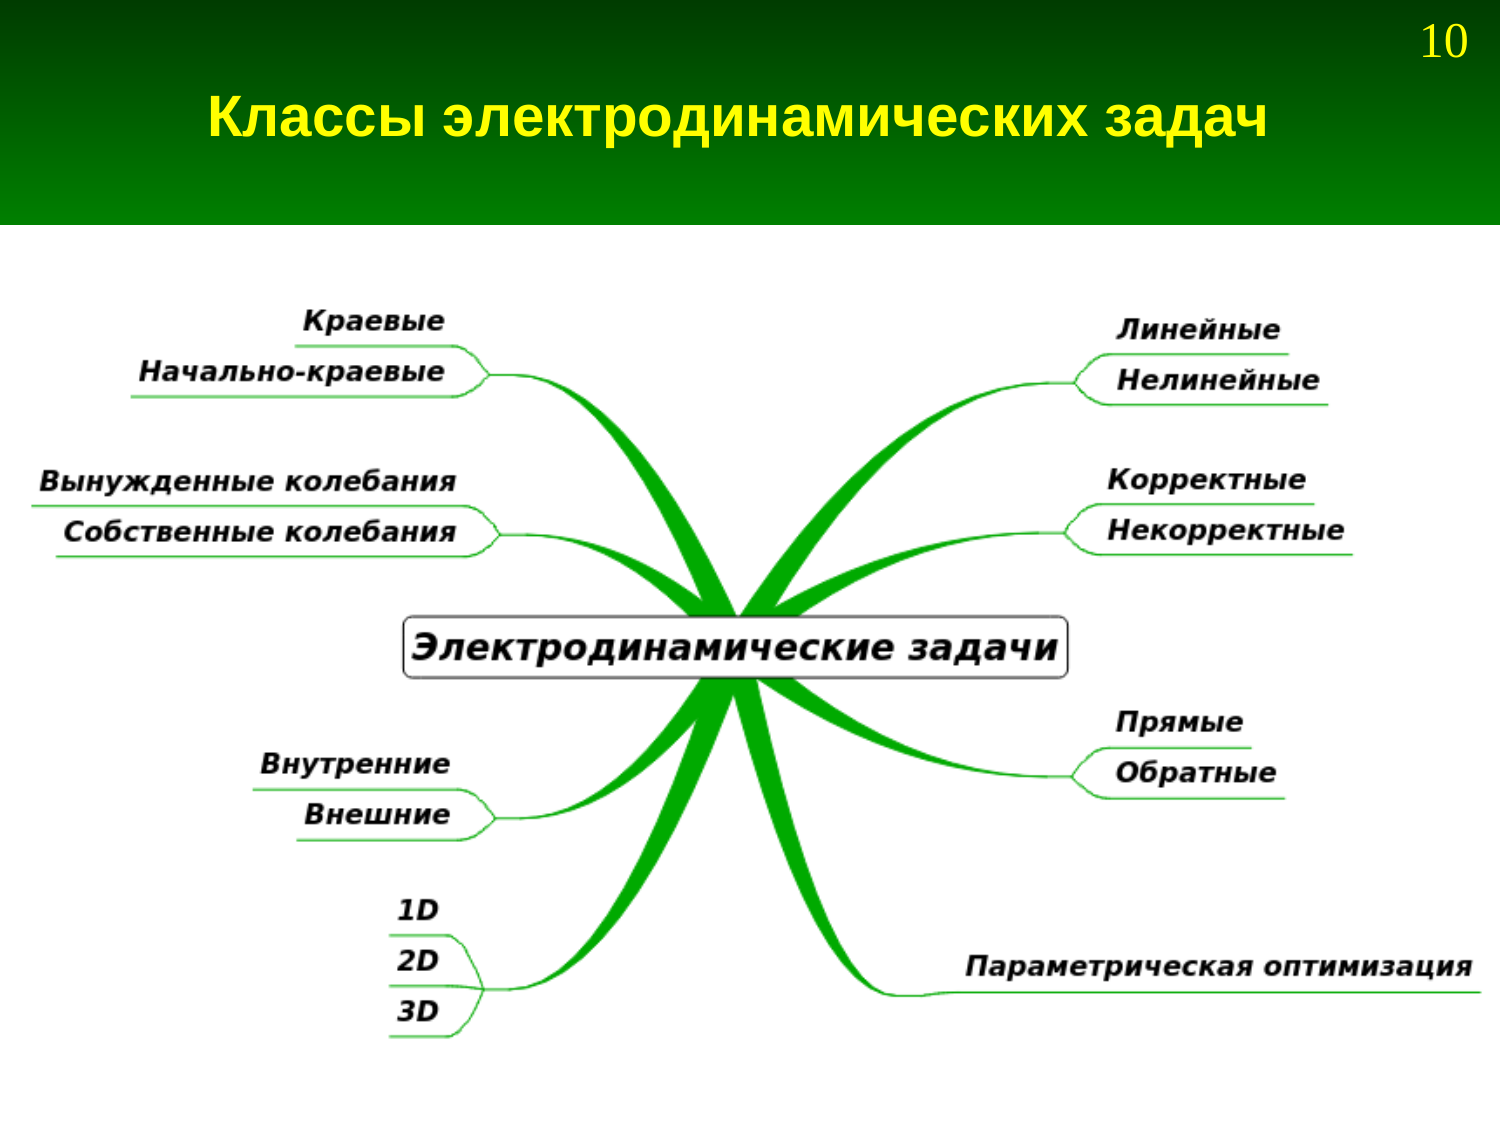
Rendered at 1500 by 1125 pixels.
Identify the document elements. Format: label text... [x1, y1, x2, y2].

picture [23, 289, 1489, 1046]
title Классы электродинамических задач [88, 18, 1389, 207]
